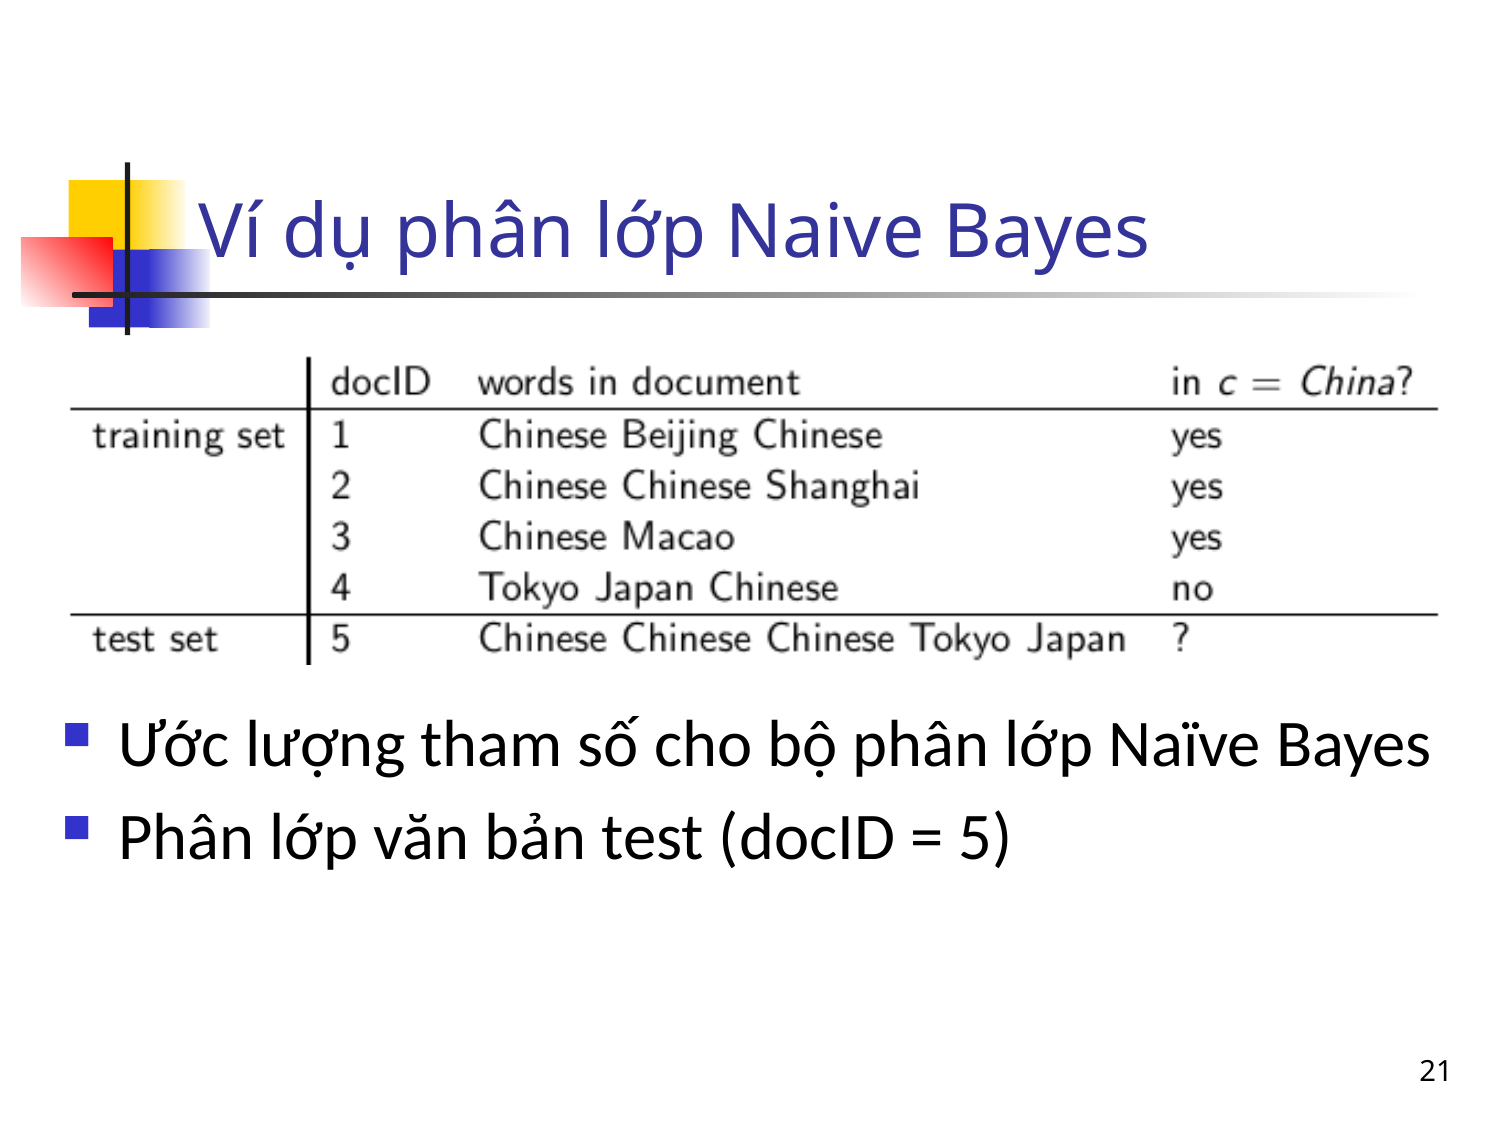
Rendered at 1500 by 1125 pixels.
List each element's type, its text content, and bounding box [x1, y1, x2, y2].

text_box Ví dụ phân lớp Naive Bayes [183, 49, 1454, 280]
picture [60, 351, 1454, 665]
slide_number <number> [1155, 1024, 1468, 1100]
text_box Ước lượng tham số cho bộ phân lớp Naïve Bayes Phân lớp văn bản test (docID = 5) [46, 692, 1454, 955]
